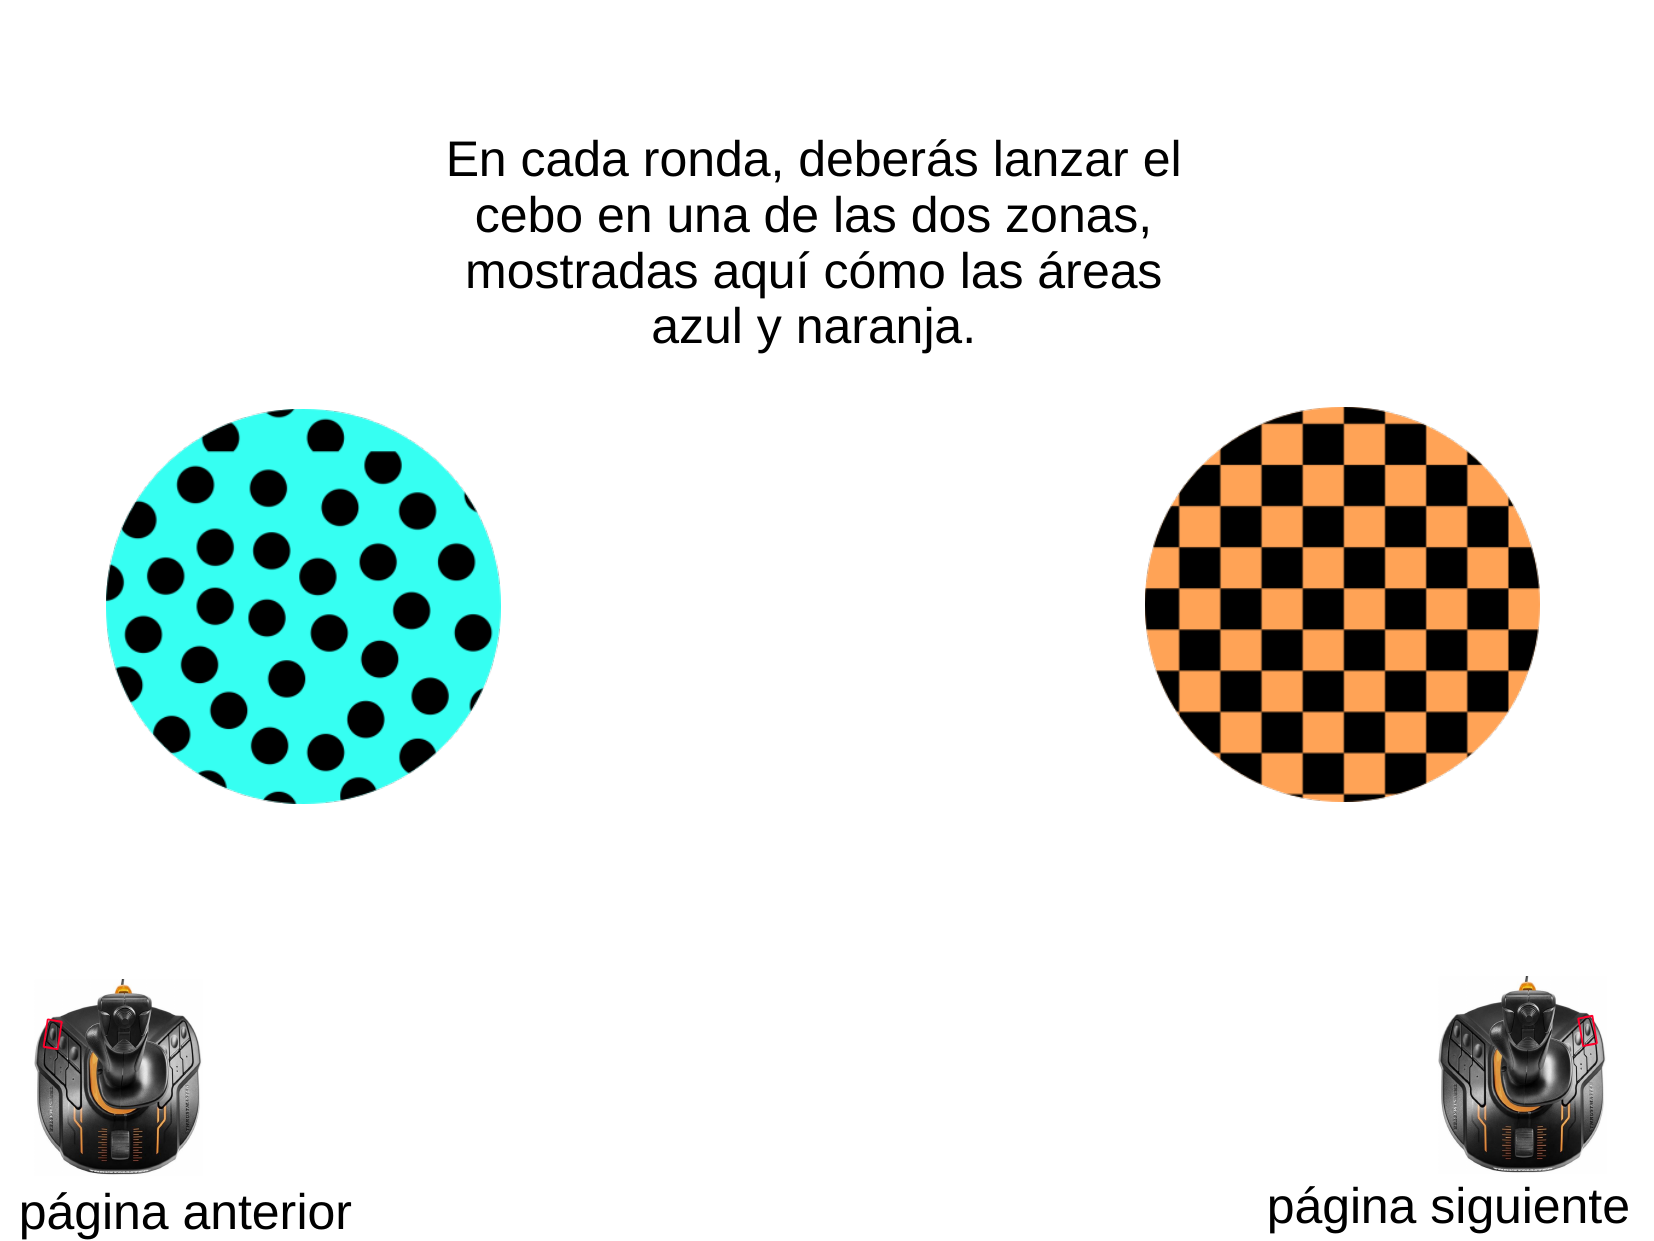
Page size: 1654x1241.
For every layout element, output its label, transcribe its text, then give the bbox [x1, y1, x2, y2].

picture [1145, 407, 1540, 802]
picture [34, 979, 203, 1177]
text_box página siguiente [1252, 1171, 1646, 1241]
picture [106, 409, 501, 804]
picture [1438, 976, 1607, 1171]
text_box En cada ronda, deberás lanzar el cebo en una de las dos zonas, mostradas aquí cómo las áreas azul y naranja. [431, 124, 1235, 1185]
text_box página anterior [4, 1177, 368, 1241]
